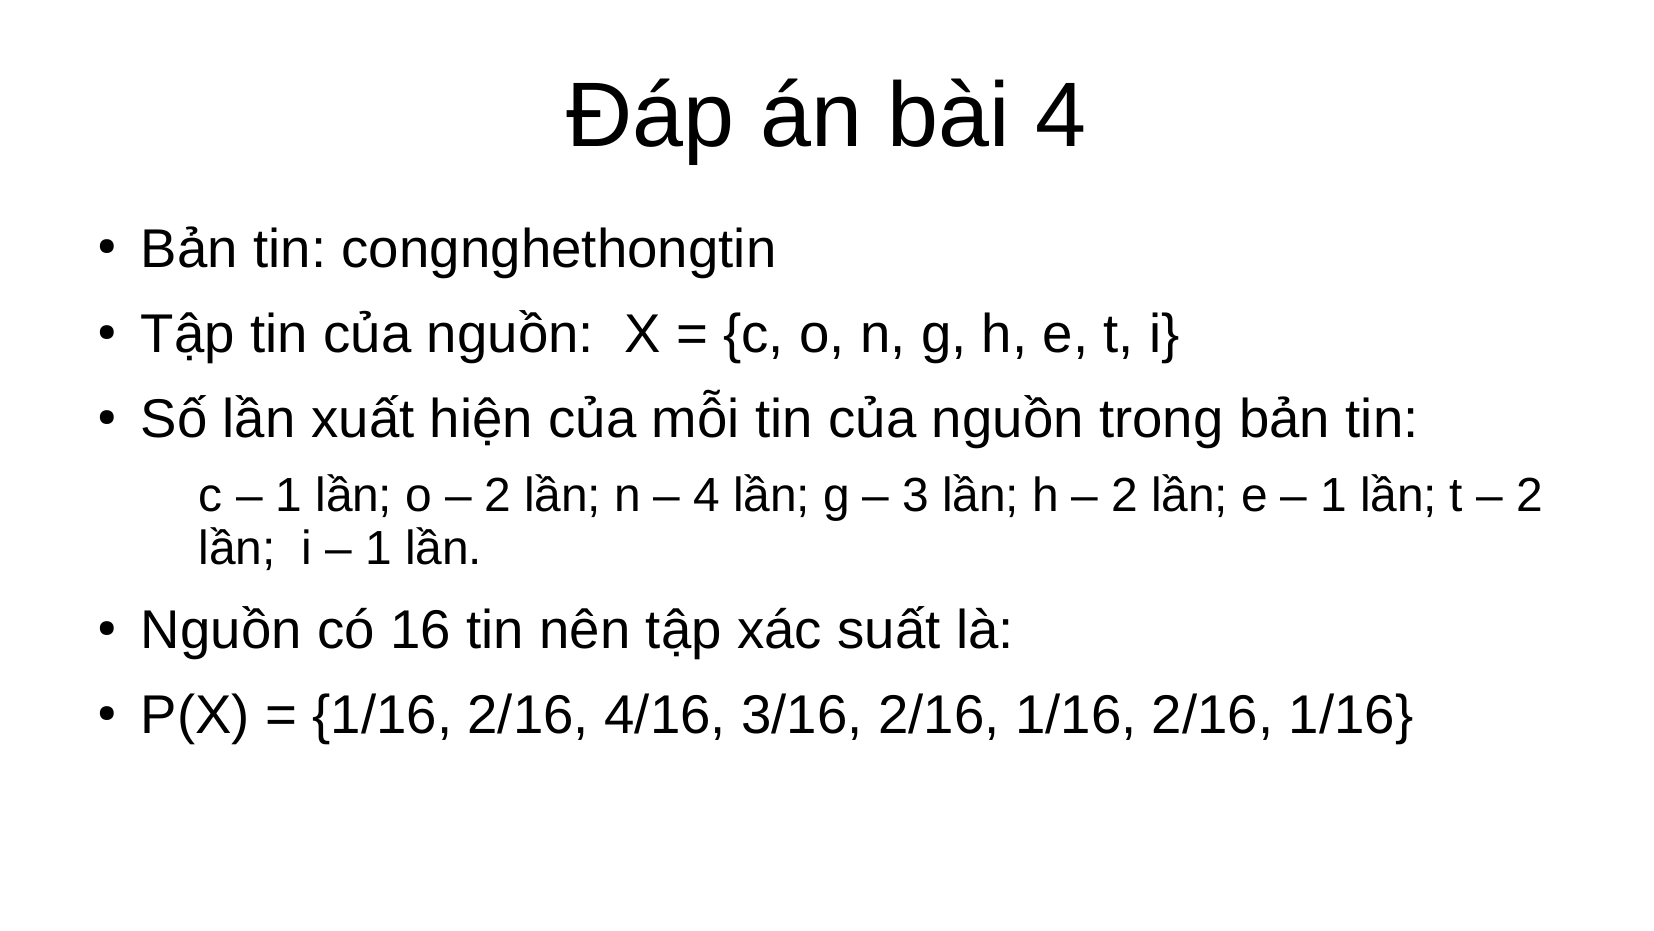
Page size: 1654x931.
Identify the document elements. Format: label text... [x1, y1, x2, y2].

title Đáp án bài 4 [82, 37, 1571, 193]
list Bản tin: congnghethongtin Tập tin của nguồn: X = {c, o, n, g, h, e, t, i} Số lần xuất hiện của mỗi tin của nguồn trong bản tin: c – 1 lần; o – 2 lần; n – 4 lần; g – 3 lần; h – 2 lần; e – 1 lần; t – 2 lần; i – 1 lần. Nguồn có 16 tin nên tập xác suất là: P(X) = {1/16, 2/16, 4/16, 3/16, 2/16, 1/16, 2/16, 1/16} [82, 217, 1571, 758]
